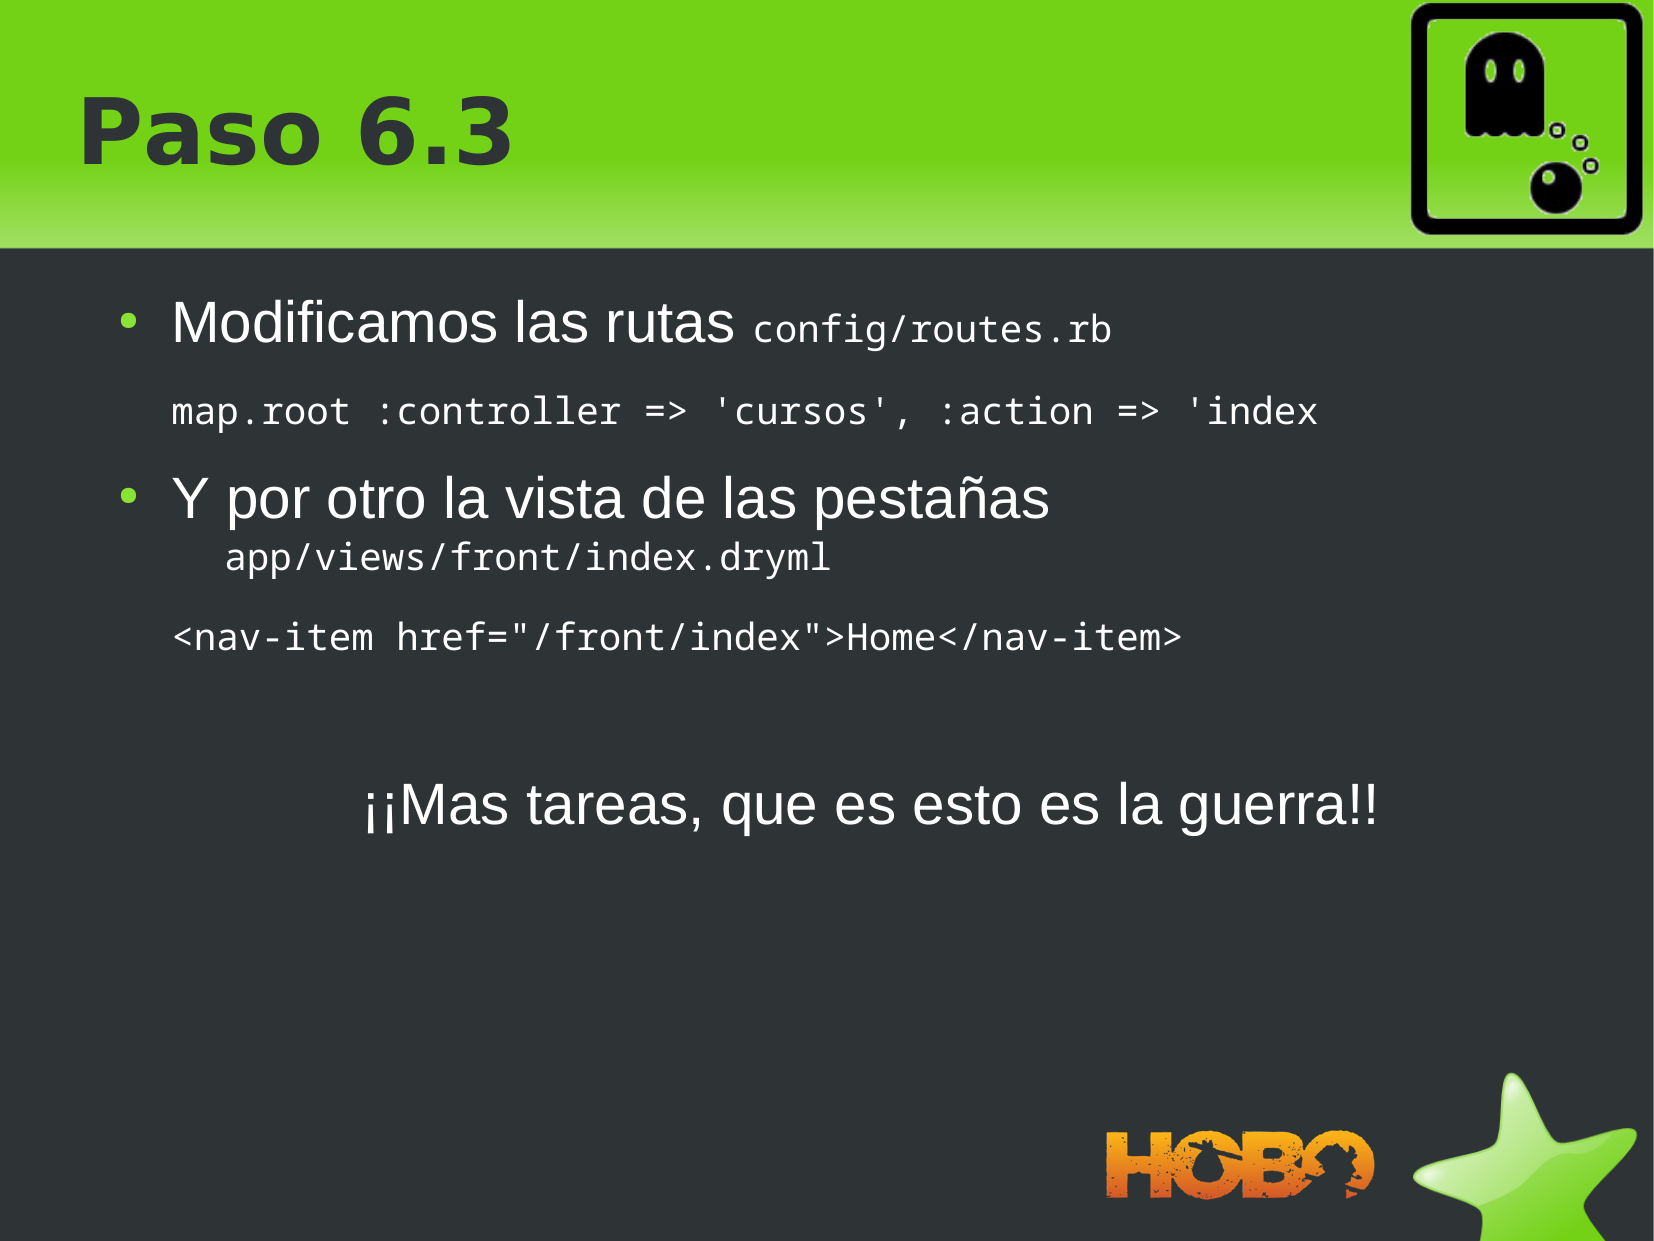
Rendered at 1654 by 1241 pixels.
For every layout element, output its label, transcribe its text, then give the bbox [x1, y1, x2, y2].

list Modificamos las rutas config/routes.rb map.root :controller => 'cursos', :action => 'index Y por otro la vista de las pestañas app/views/front/index.dryml <nav-item href="/front/index">Home</nav-item> ¡¡Mas tareas, que es esto es la guerra!! [82, 290, 1571, 1109]
picture [0, 0, 1654, 1241]
title Paso 6.3 [76, 29, 1565, 237]
